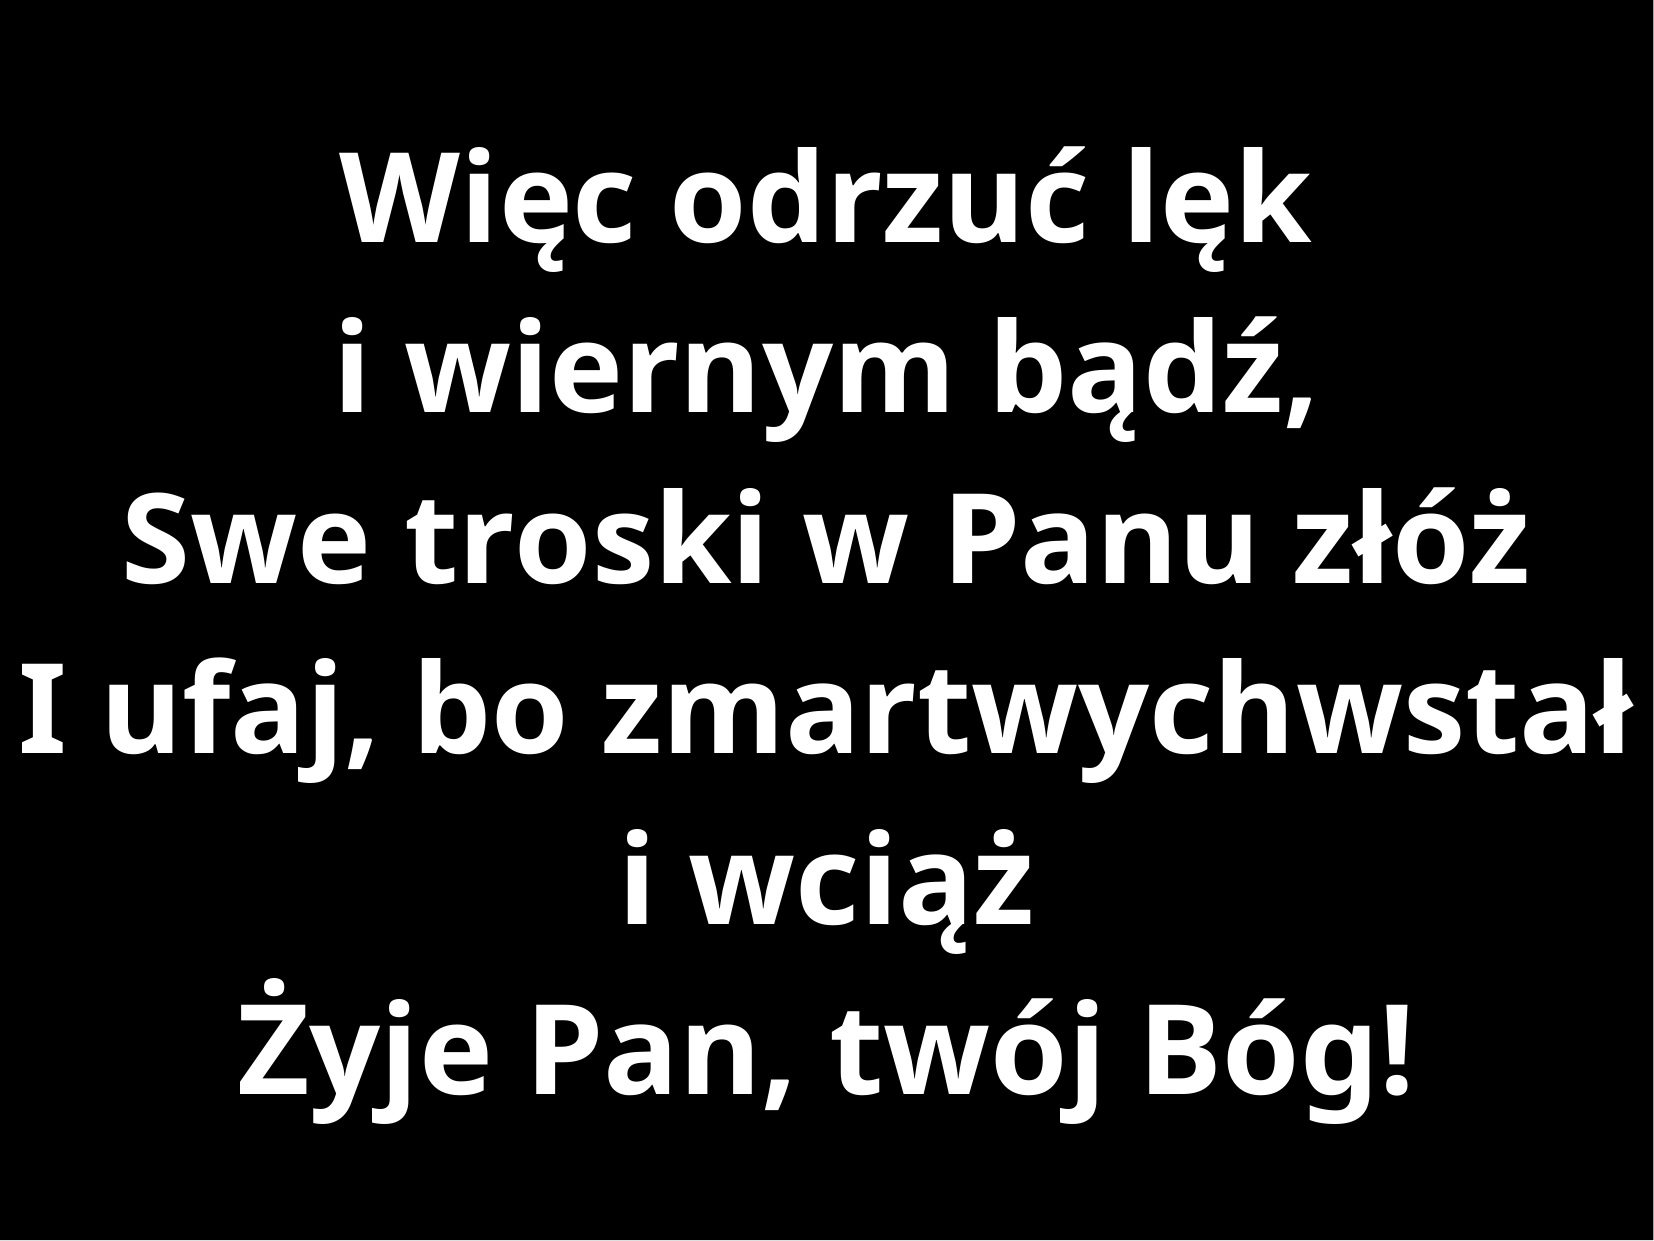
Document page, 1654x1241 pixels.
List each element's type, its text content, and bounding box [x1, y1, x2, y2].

title Więc odrzuć lęk i wiernym bądź, Swe troski w Panu złóż I ufaj, bo zmartwychwstał i wciąż Żyje Pan, twój Bóg! [0, 0, 1654, 1241]
